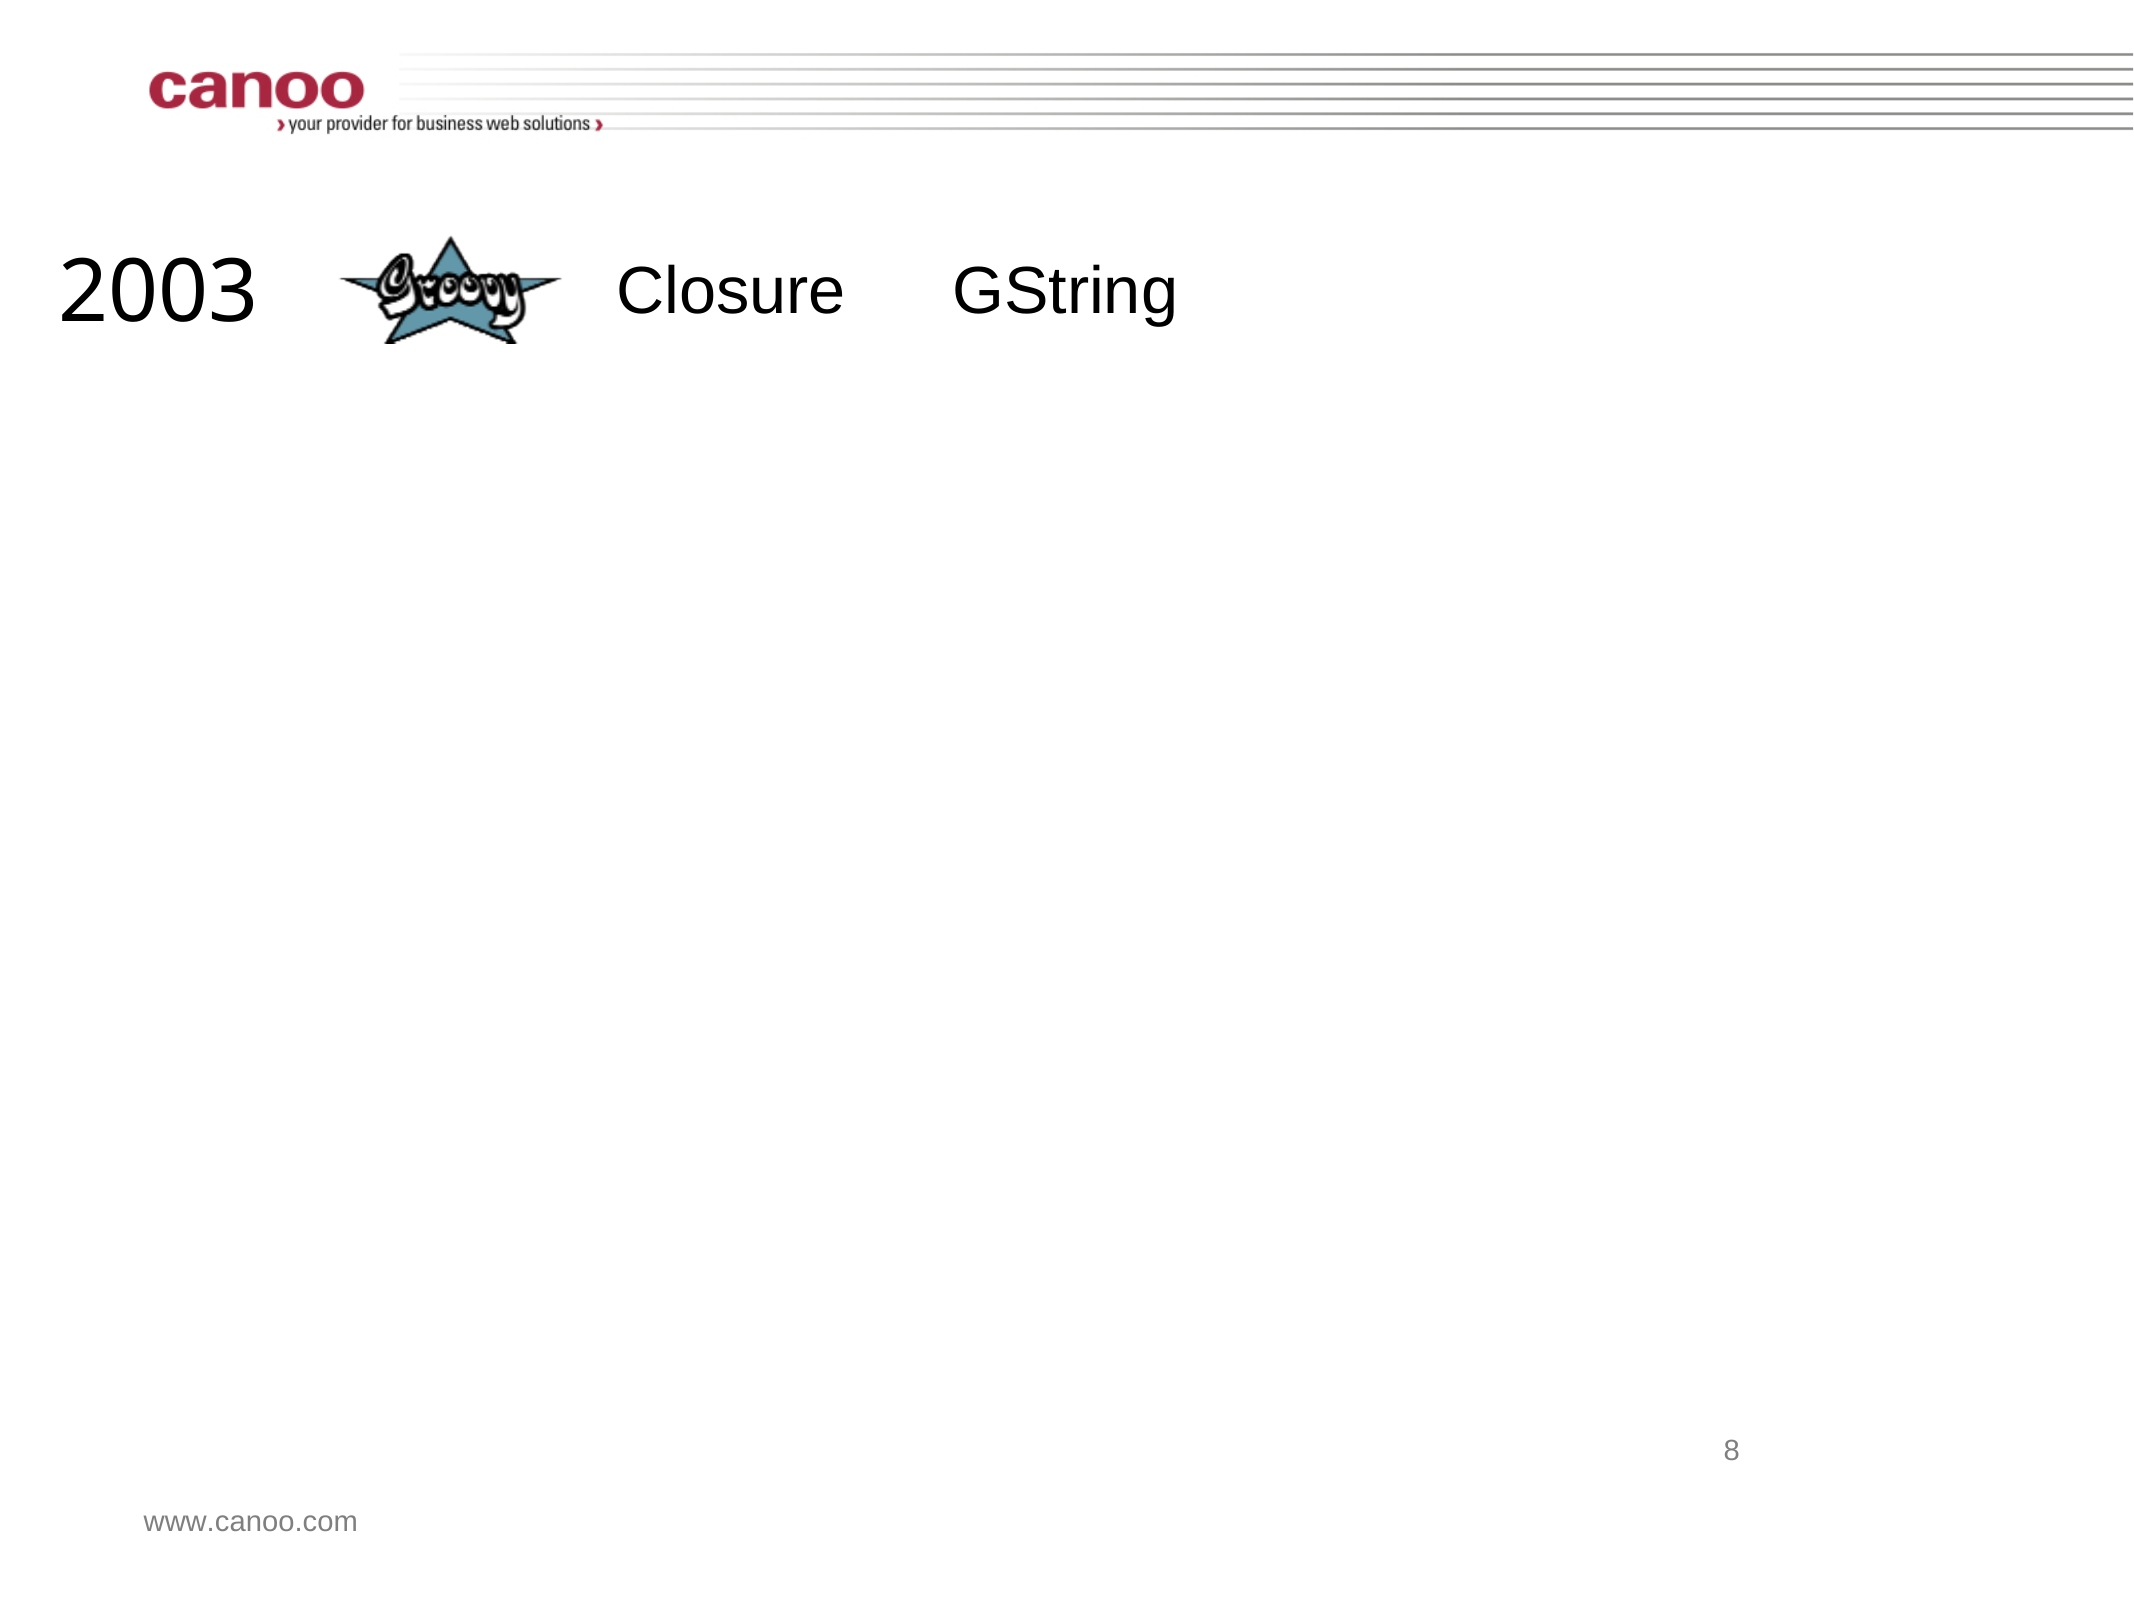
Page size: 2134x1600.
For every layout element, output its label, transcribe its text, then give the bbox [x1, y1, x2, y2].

text_box GString [937, 239, 1194, 352]
picture [0, 21, 2134, 188]
text_box Closure [601, 239, 862, 334]
picture [335, 229, 568, 345]
text_box 2003 [43, 226, 297, 347]
text_box <number> [1705, 1423, 1758, 1474]
